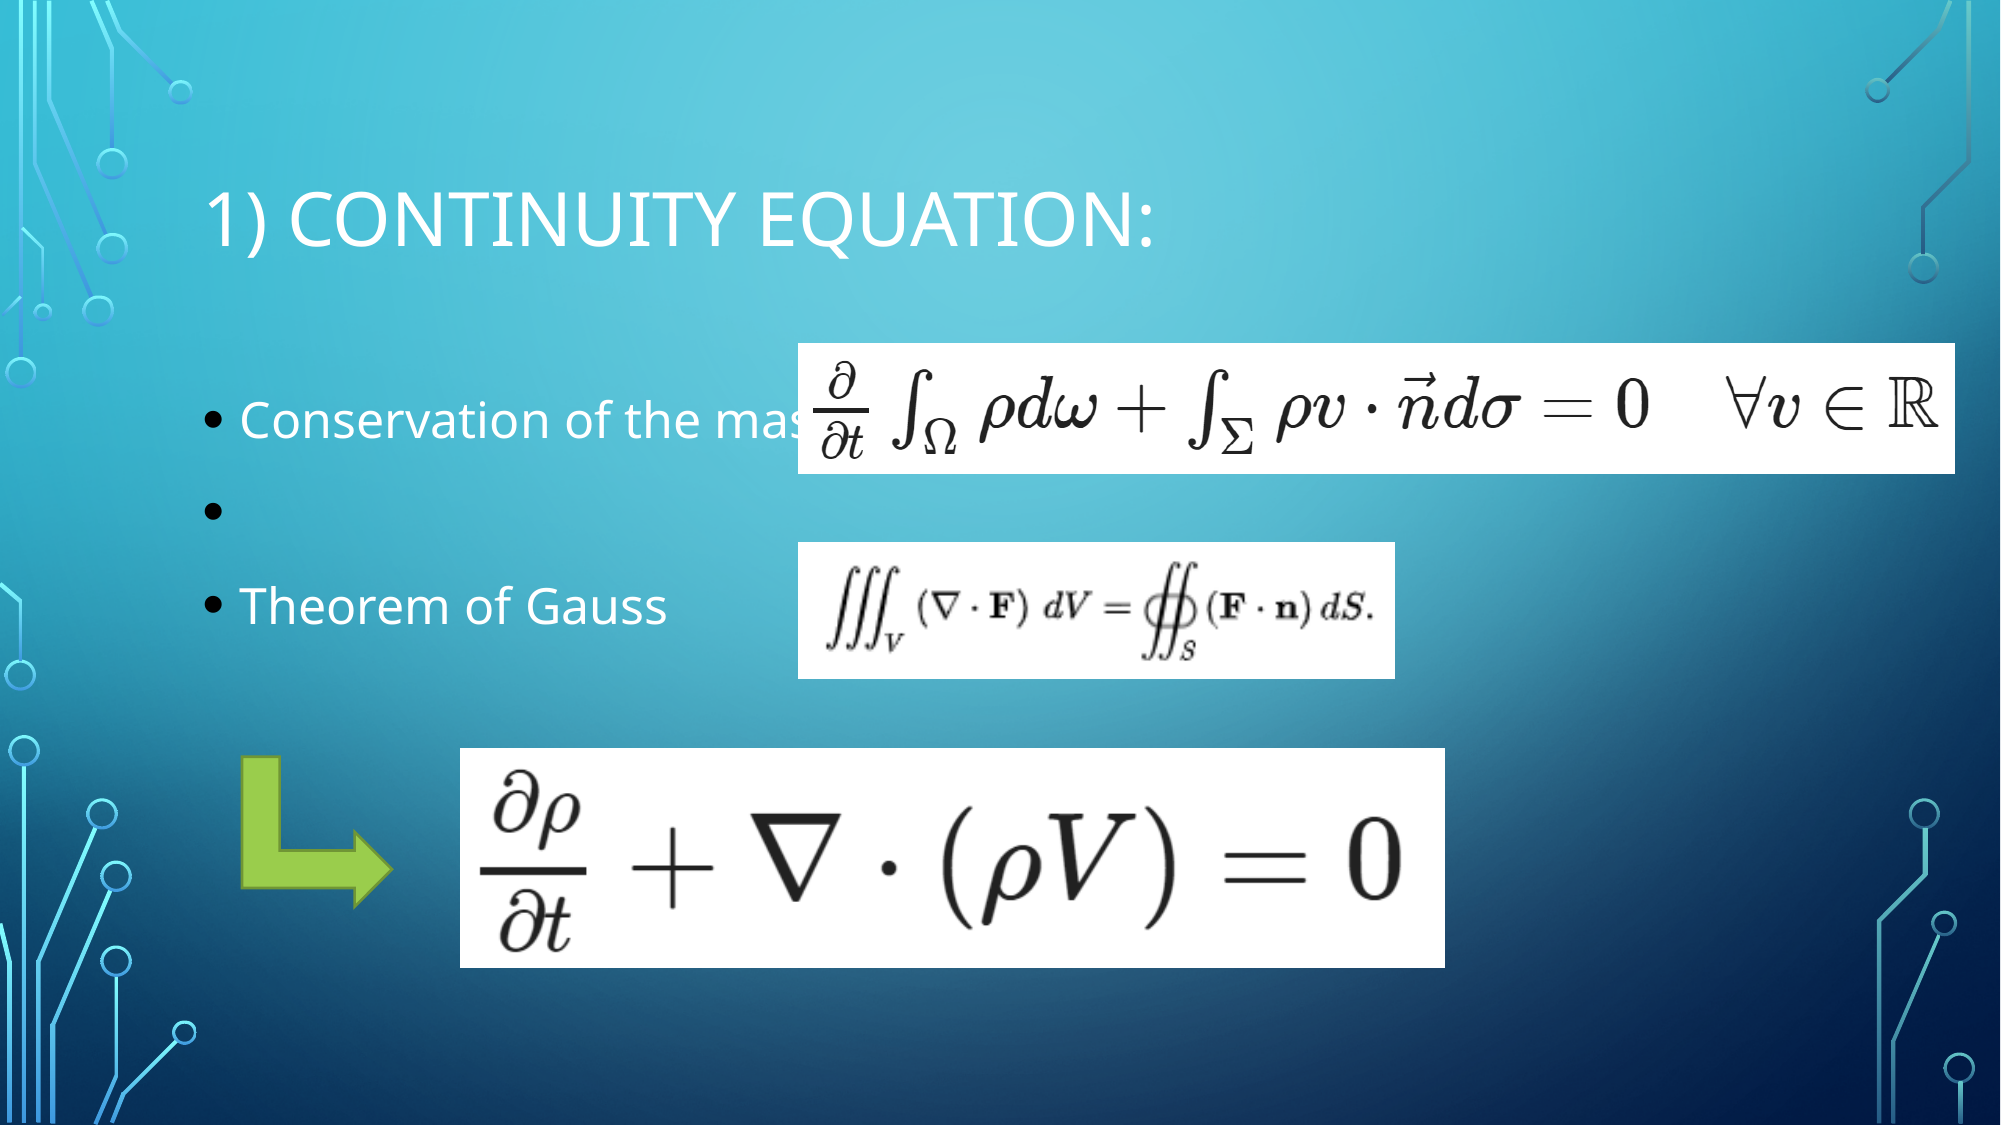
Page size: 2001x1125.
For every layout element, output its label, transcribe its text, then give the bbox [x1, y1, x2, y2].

title 1) Continuity Equation: [187, 101, 1813, 344]
list Conservation of the mass Theorem of Gauss [187, 369, 1813, 717]
picture [798, 542, 1395, 679]
text_box [242, 756, 393, 907]
picture [460, 749, 1445, 968]
picture [798, 343, 1955, 474]
